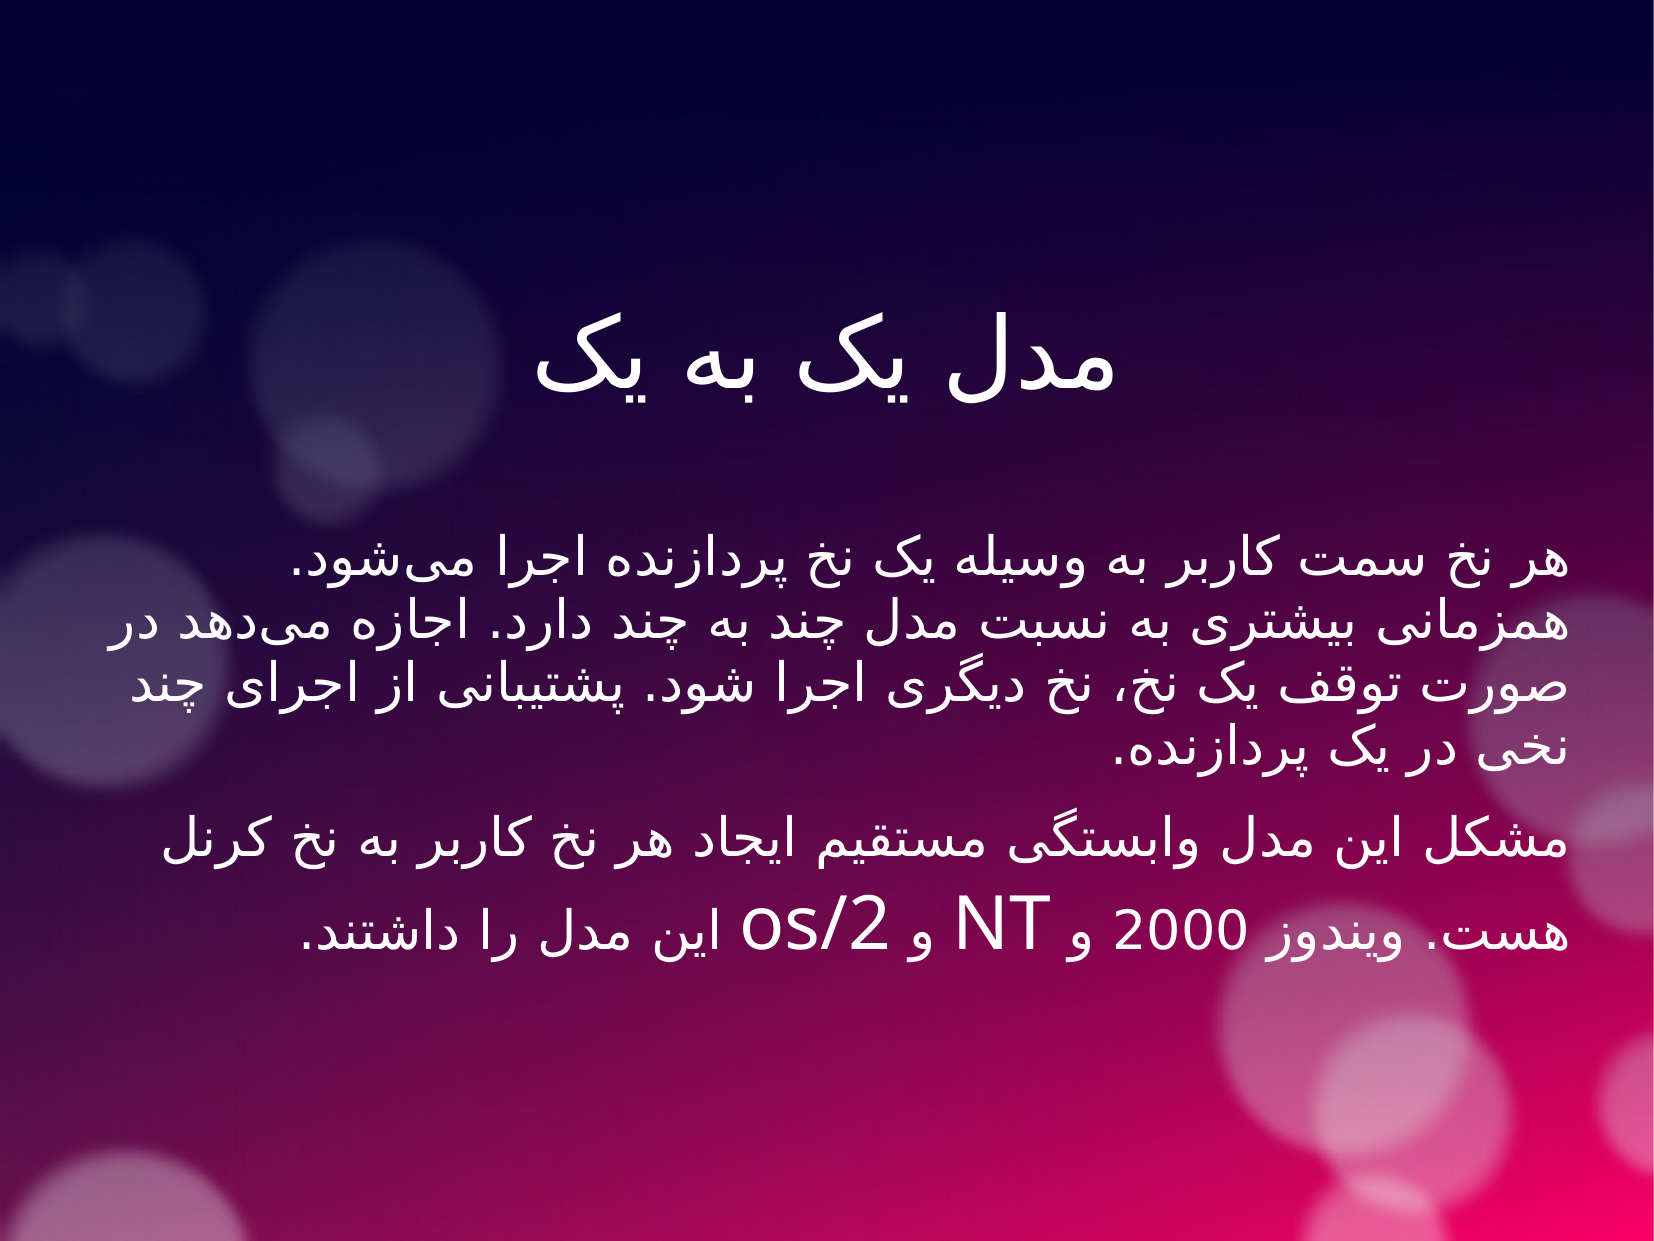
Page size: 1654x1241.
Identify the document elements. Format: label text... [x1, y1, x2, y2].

title مدل یک به یک [82, 250, 1571, 458]
picture [0, 0, 1654, 1241]
list هر نخ سمت کاربر به وسیله یک نخ پردازنده اجرا می‌شود. همزمانی بیشتری به نسبت مدل چند به چند دارد. اجازه می‌دهد در صورت توقف یک نخ، نخ دیگری اجرا شود. پشتیبانی از اجرای چند نخی در یک پردازنده. مشکل این مدل وابستگی مستقیم ایجاد هر نخ کاربر به نخ کرنل هست. ویندوز 2000 و NT و os/2 این مدل را داشتند. [82, 525, 1571, 1099]
